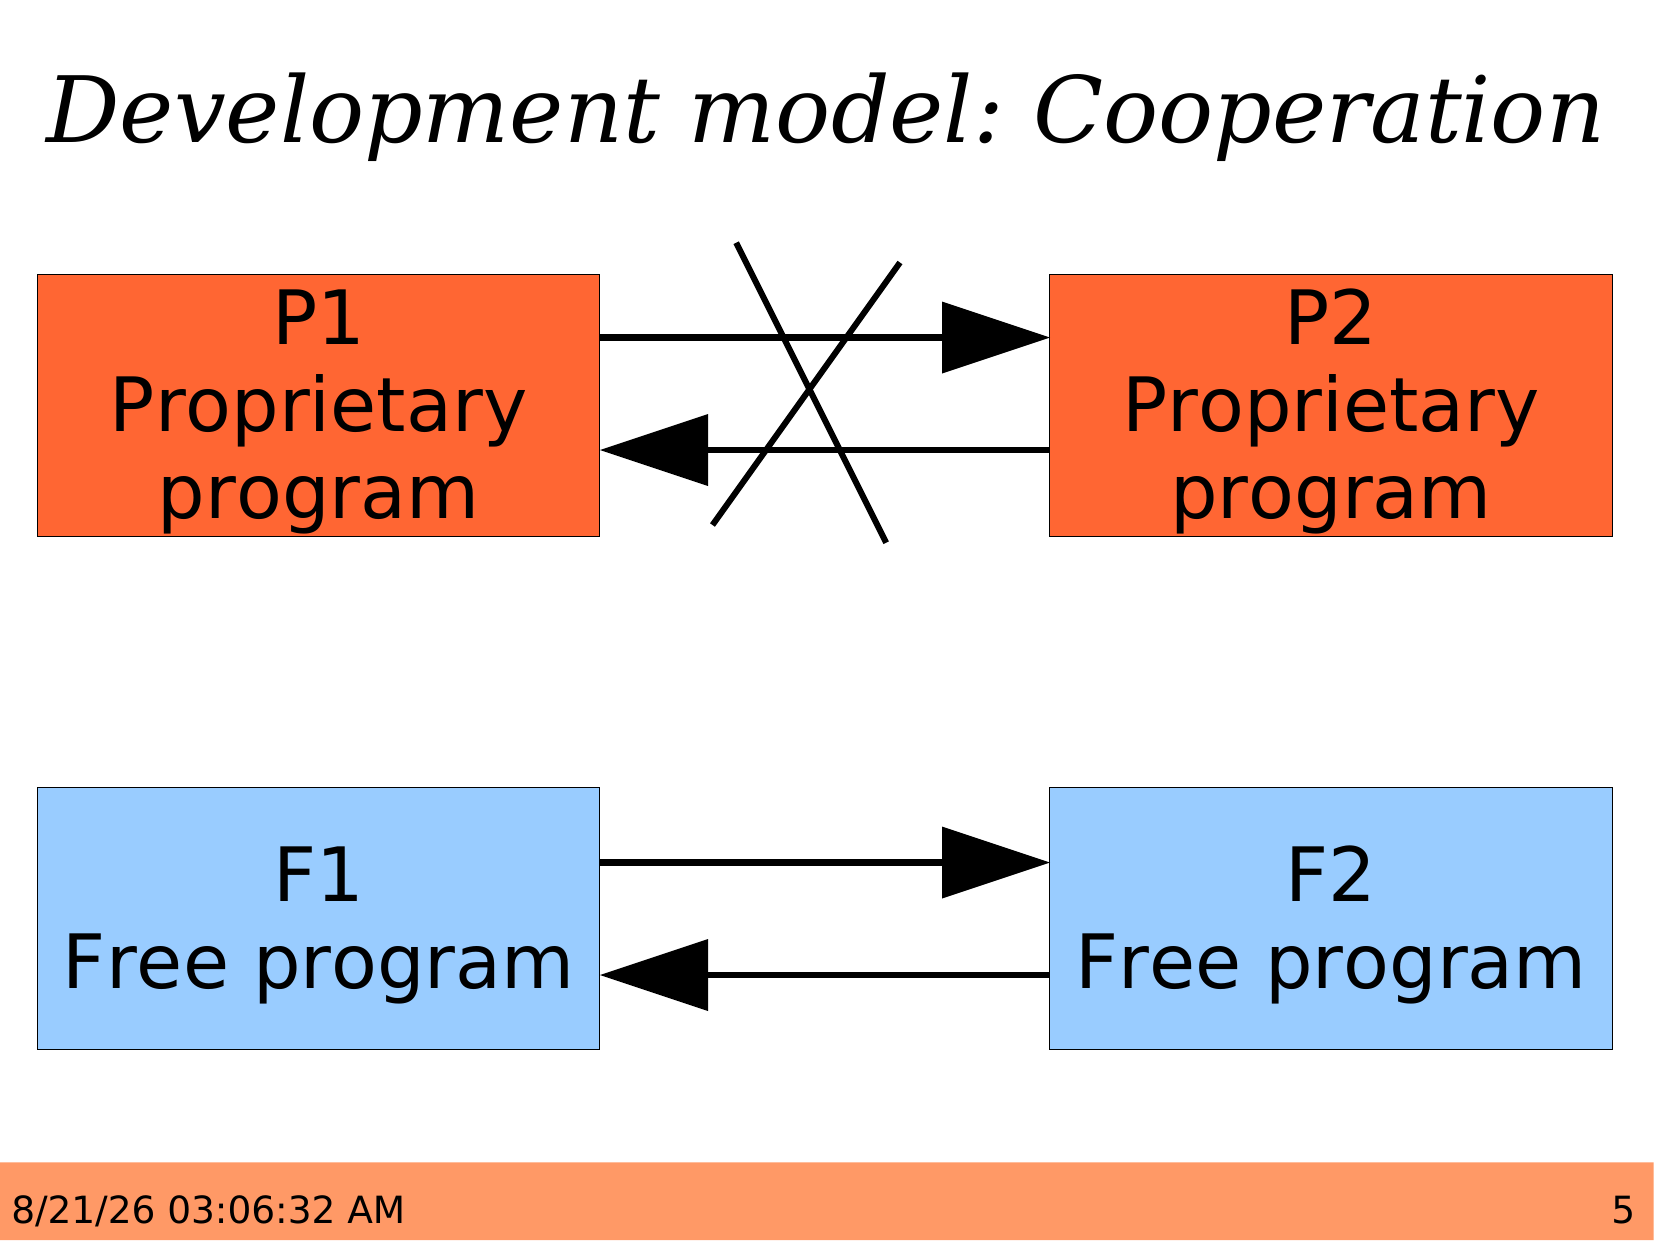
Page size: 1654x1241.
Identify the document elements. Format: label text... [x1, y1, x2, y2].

text_box F1 Free program [37, 787, 600, 1050]
title Development model: Cooperation [0, 35, 1654, 186]
text_box F2 Free program [1049, 787, 1613, 1050]
text_box P2 Proprietary program [1049, 274, 1613, 537]
text_box P1 Proprietary program [37, 274, 600, 537]
